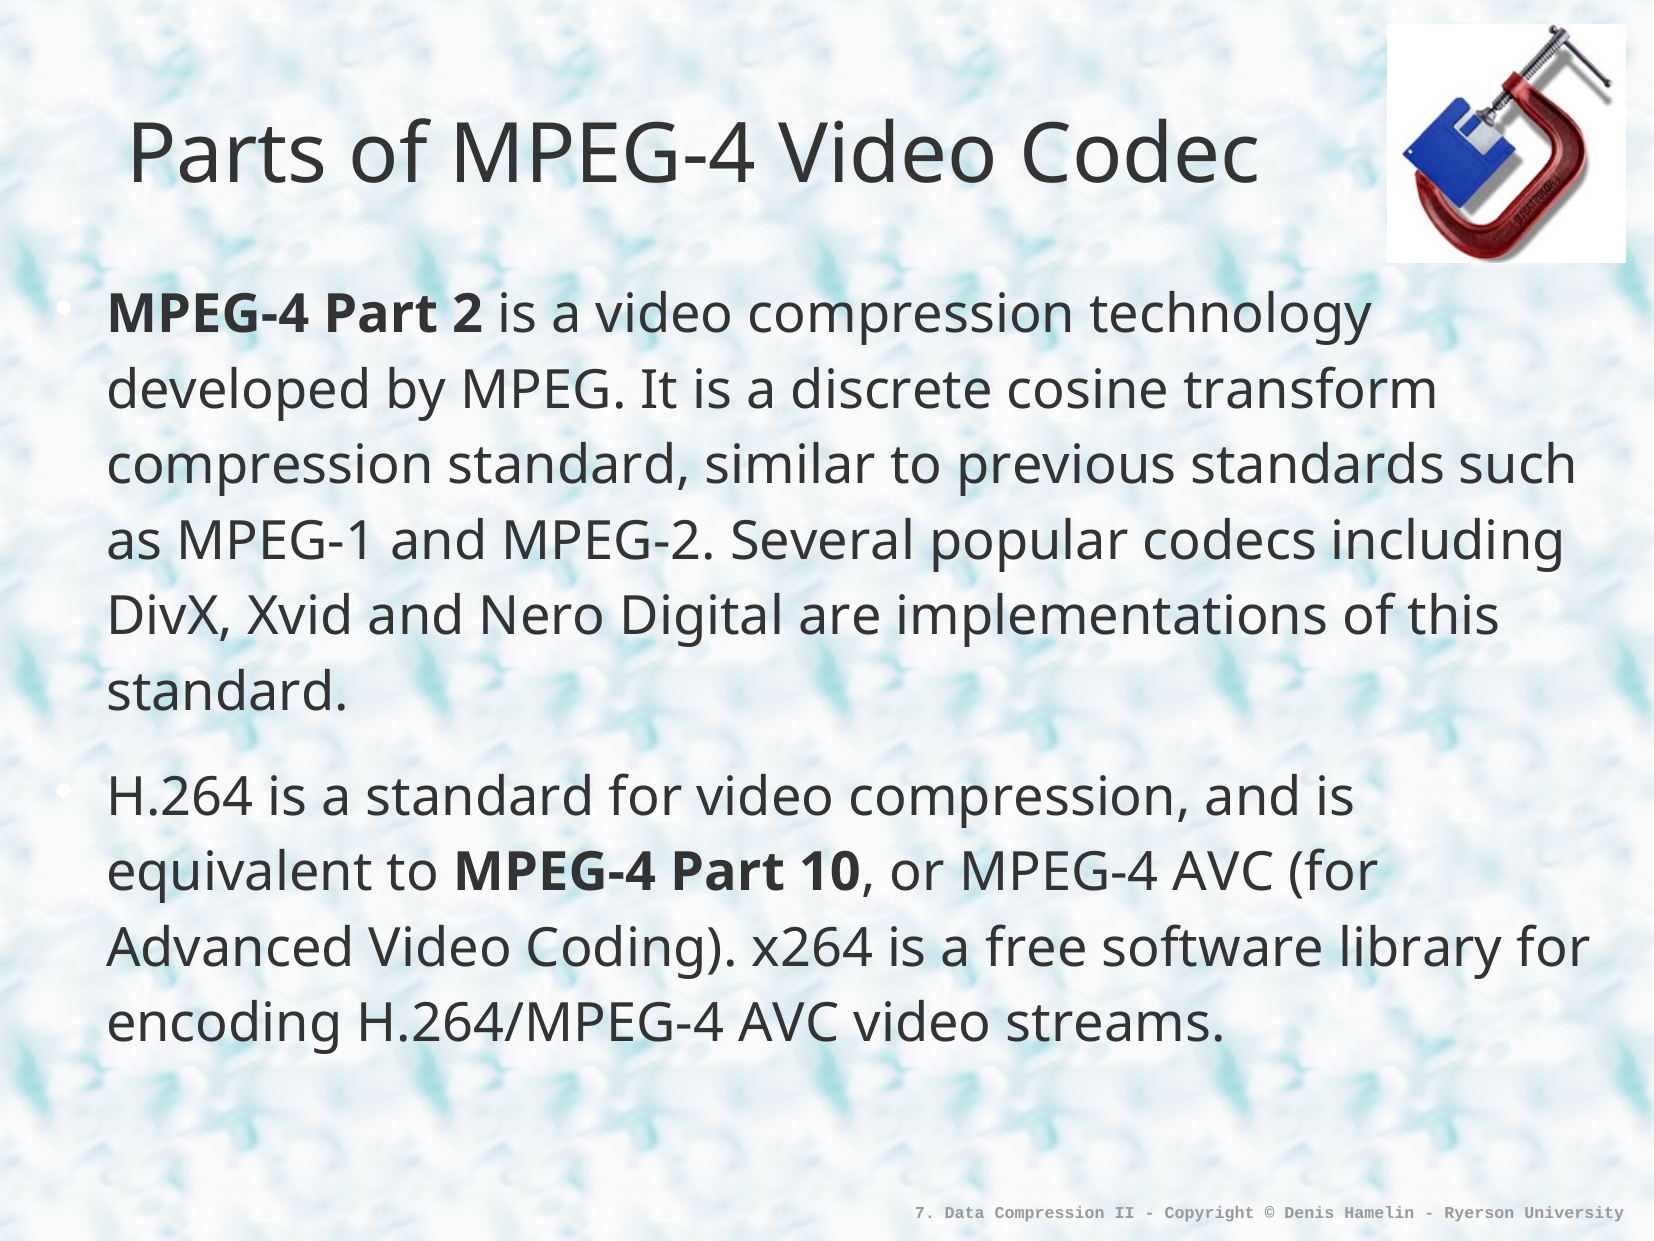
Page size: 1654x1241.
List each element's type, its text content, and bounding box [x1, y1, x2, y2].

title Parts of MPEG-4 Video Codec [37, 37, 1350, 245]
picture [0, 0, 1654, 1241]
list MPEG-4 Part 2 is a video compression technology developed by MPEG. It is a discrete cosine transform compression standard, similar to previous standards such as MPEG-1 and MPEG-2. Several popular codecs including DivX, Xvid and Nero Digital are implementations of this standard. H.264 is a standard for video compression, and is equivalent to MPEG-4 Part 10, or MPEG-4 AVC (for Advanced Video Coding). x264 is a free software library for encoding H.264/MPEG-4 AVC video streams. [37, 268, 1613, 1214]
